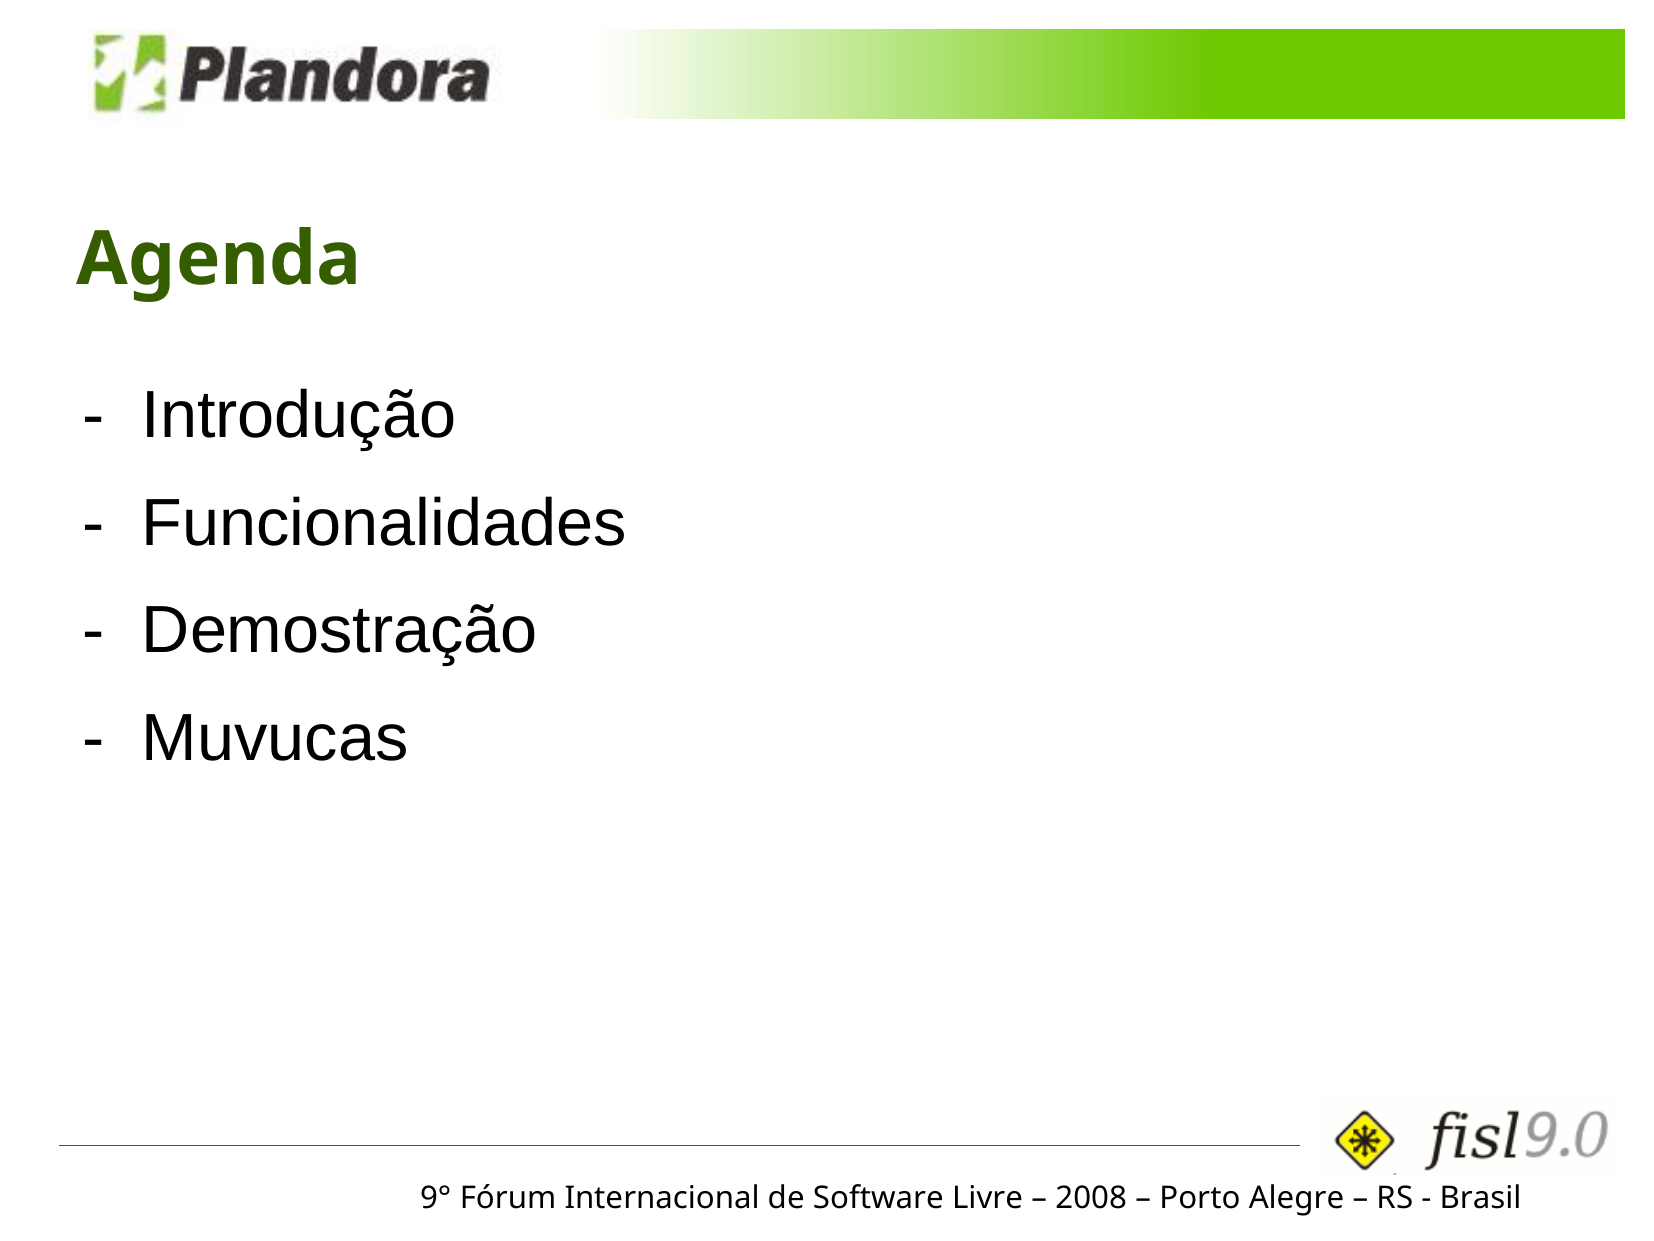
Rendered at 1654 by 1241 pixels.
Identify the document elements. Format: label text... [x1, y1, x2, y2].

picture [1316, 1098, 1616, 1175]
subtitle - Introdução - Funcionalidades - Demostração - Muvucas [82, 260, 1536, 892]
picture [88, 29, 1625, 125]
title Agenda [76, 156, 1536, 355]
